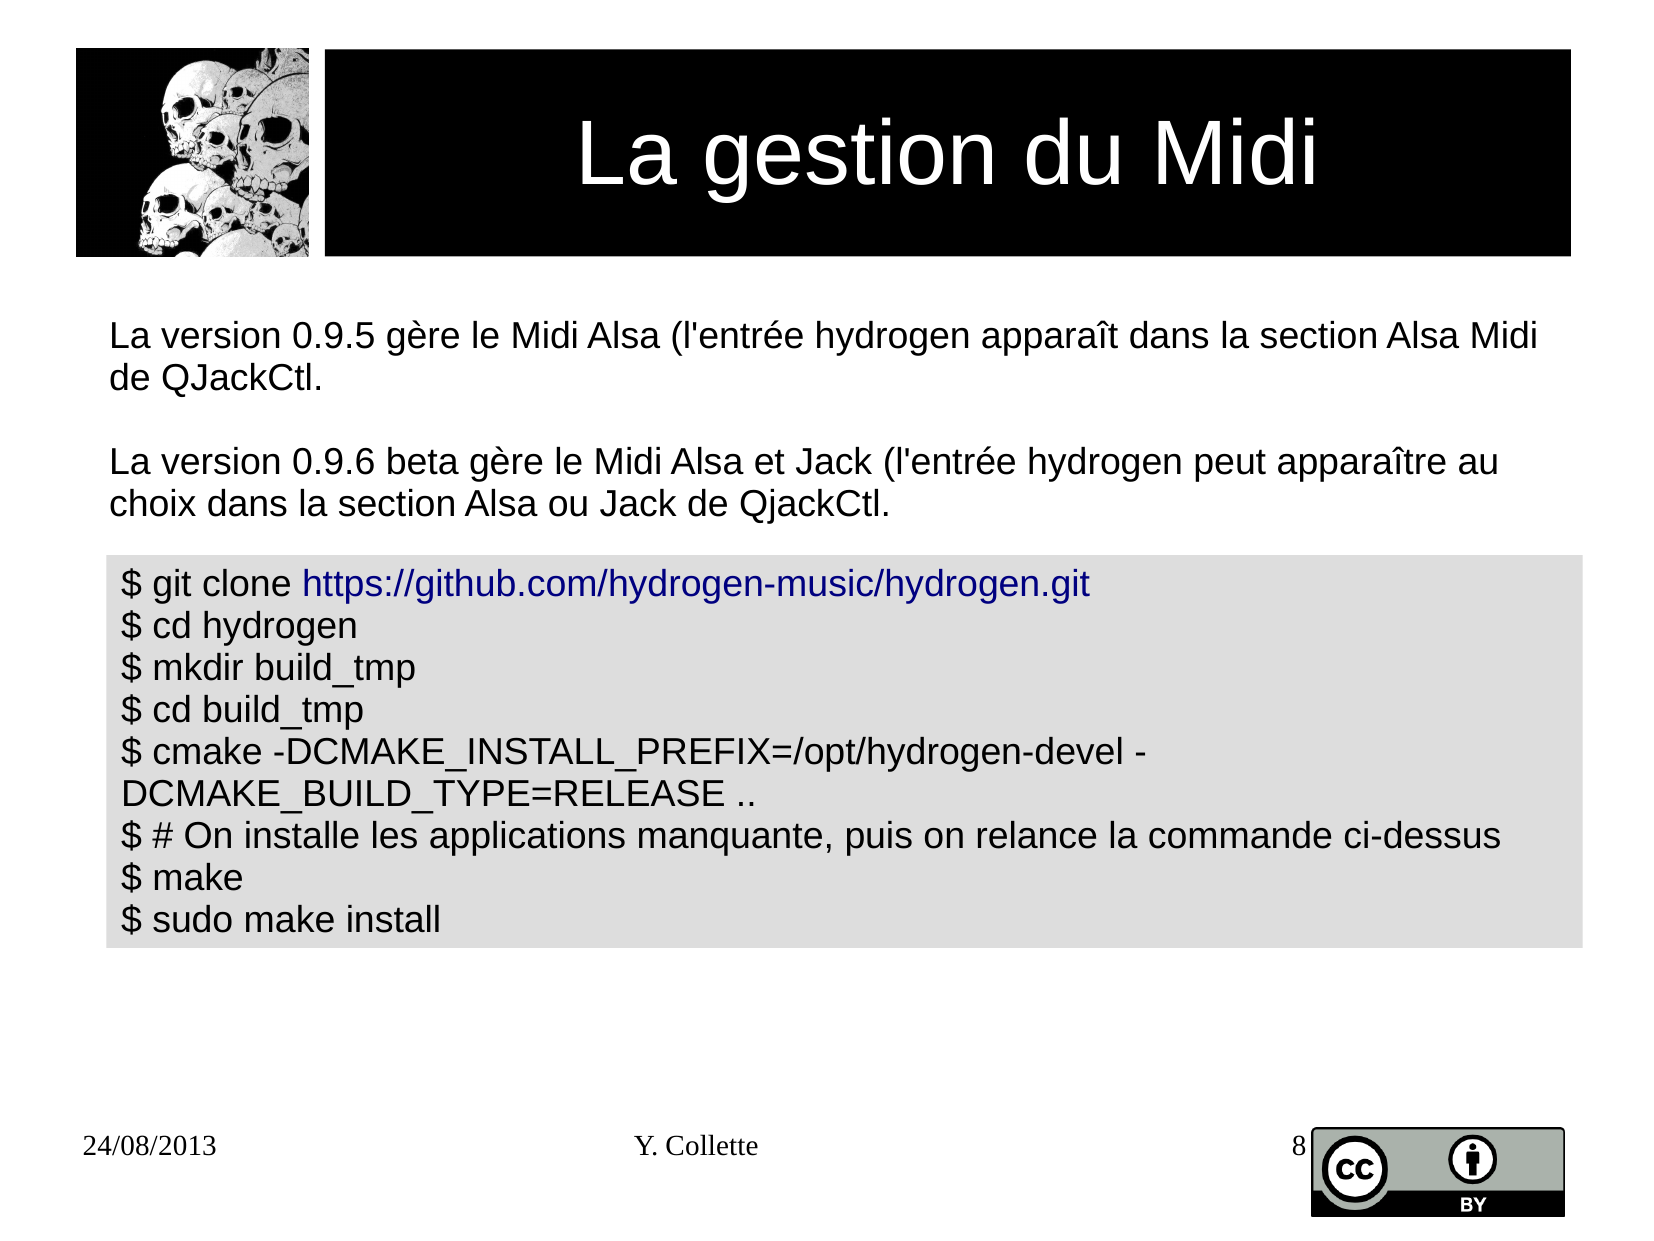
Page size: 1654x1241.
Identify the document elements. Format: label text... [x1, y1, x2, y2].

text_box $ git clone https://github.com/hydrogen-music/hydrogen.git $ cd hydrogen $ mkdir build_tmp $ cd build_tmp $ cmake -DCMAKE_INSTALL_PREFIX=/opt/hydrogen-devel -DCMAKE_BUILD_TYPE=RELEASE .. $ # On installe les applications manquante, puis on relance la commande ci-dessus $ make $ sudo make install [106, 555, 1583, 948]
title La gestion du Midi [324, 49, 1571, 257]
picture [1311, 1127, 1565, 1217]
picture [76, 48, 309, 257]
text_box La version 0.9.5 gère le Midi Alsa (l'entrée hydrogen apparaît dans la section Alsa Midi de QJackCtl. La version 0.9.6 beta gère le Midi Alsa et Jack (l'entrée hydrogen peut apparaître au choix dans la section Alsa ou Jack de QjackCtl. [94, 307, 1571, 532]
